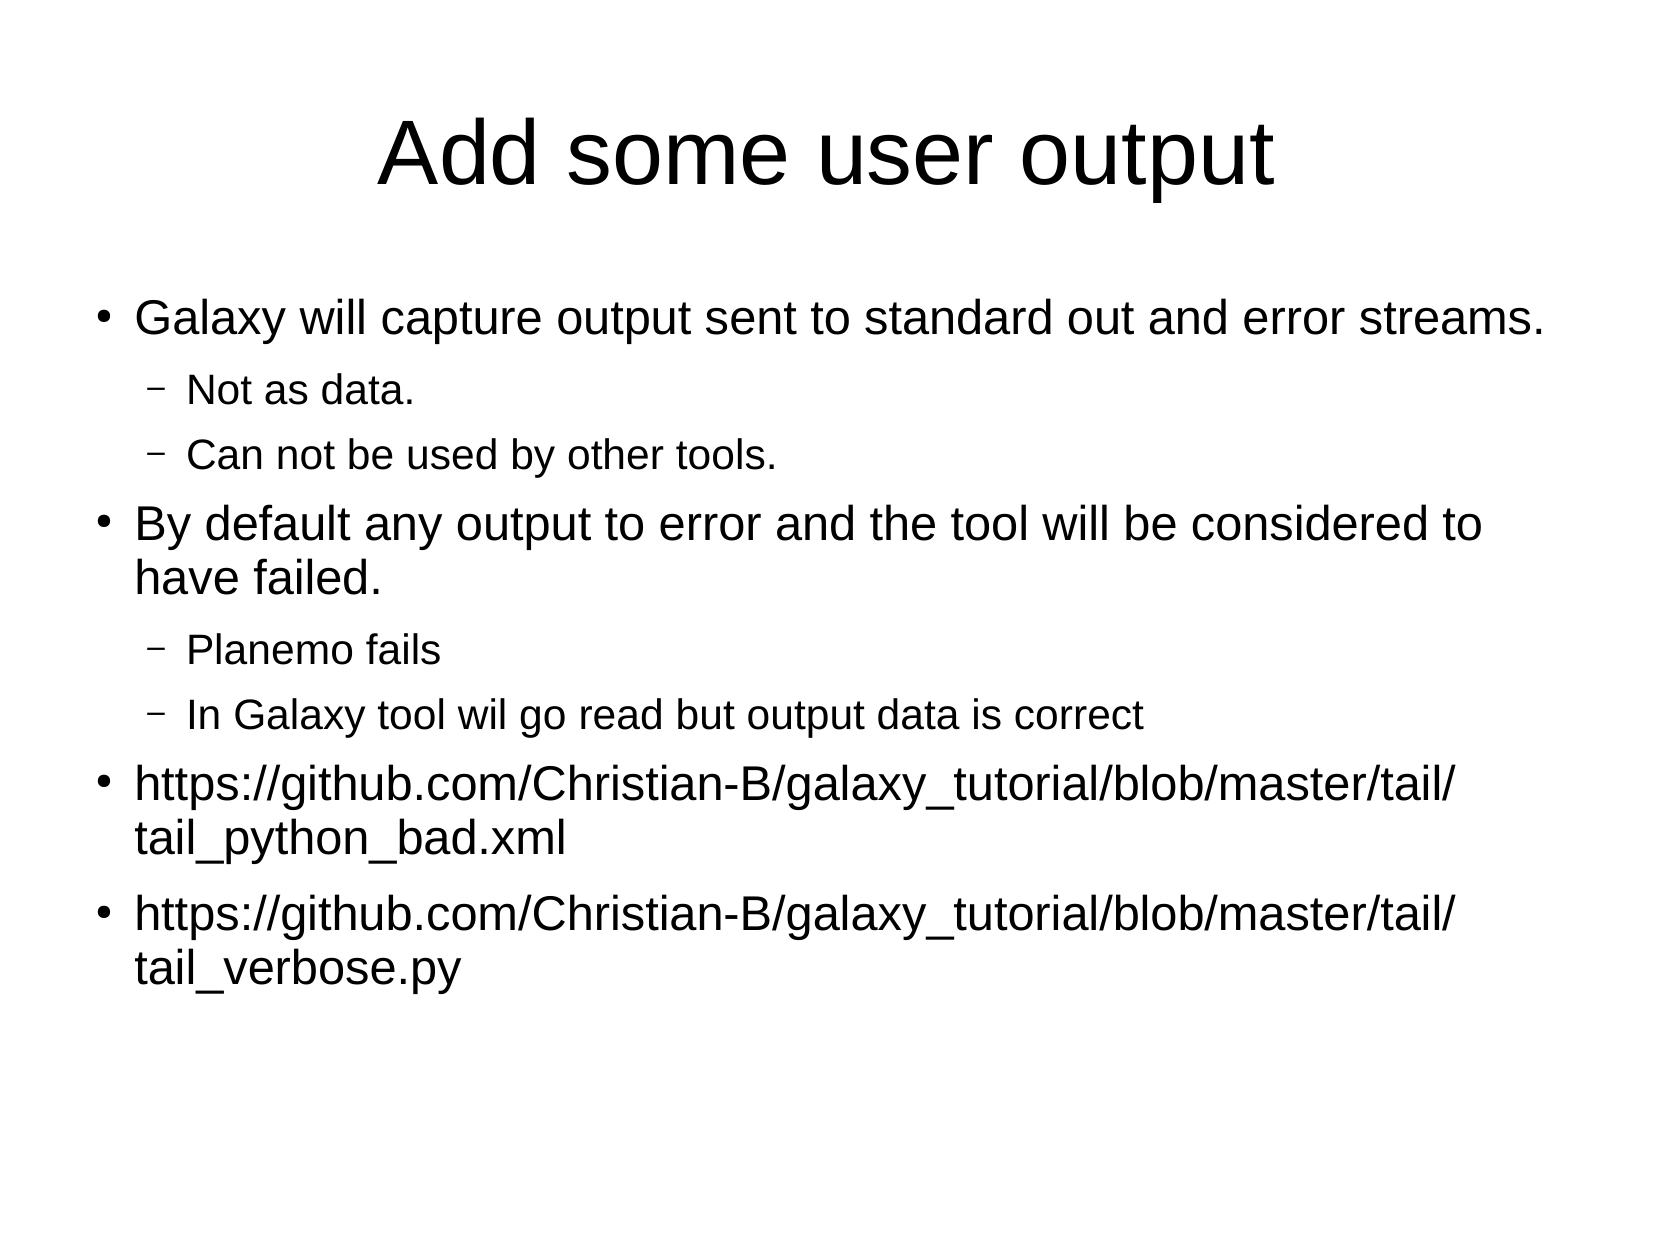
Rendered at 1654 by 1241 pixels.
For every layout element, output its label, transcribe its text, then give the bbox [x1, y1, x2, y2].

list Galaxy will capture output sent to standard out and error streams. Not as data. Can not be used by other tools. By default any output to error and the tool will be considered to have failed. Planemo fails In Galaxy tool wil go read but output data is correct https://github.com/Christian-B/galaxy_tutorial/blob/master/tail/tail_python_bad.xml https://github.com/Christian-B/galaxy_tutorial/blob/master/tail/tail_verbose.py [82, 290, 1571, 1010]
title Add some user output [82, 49, 1571, 257]
